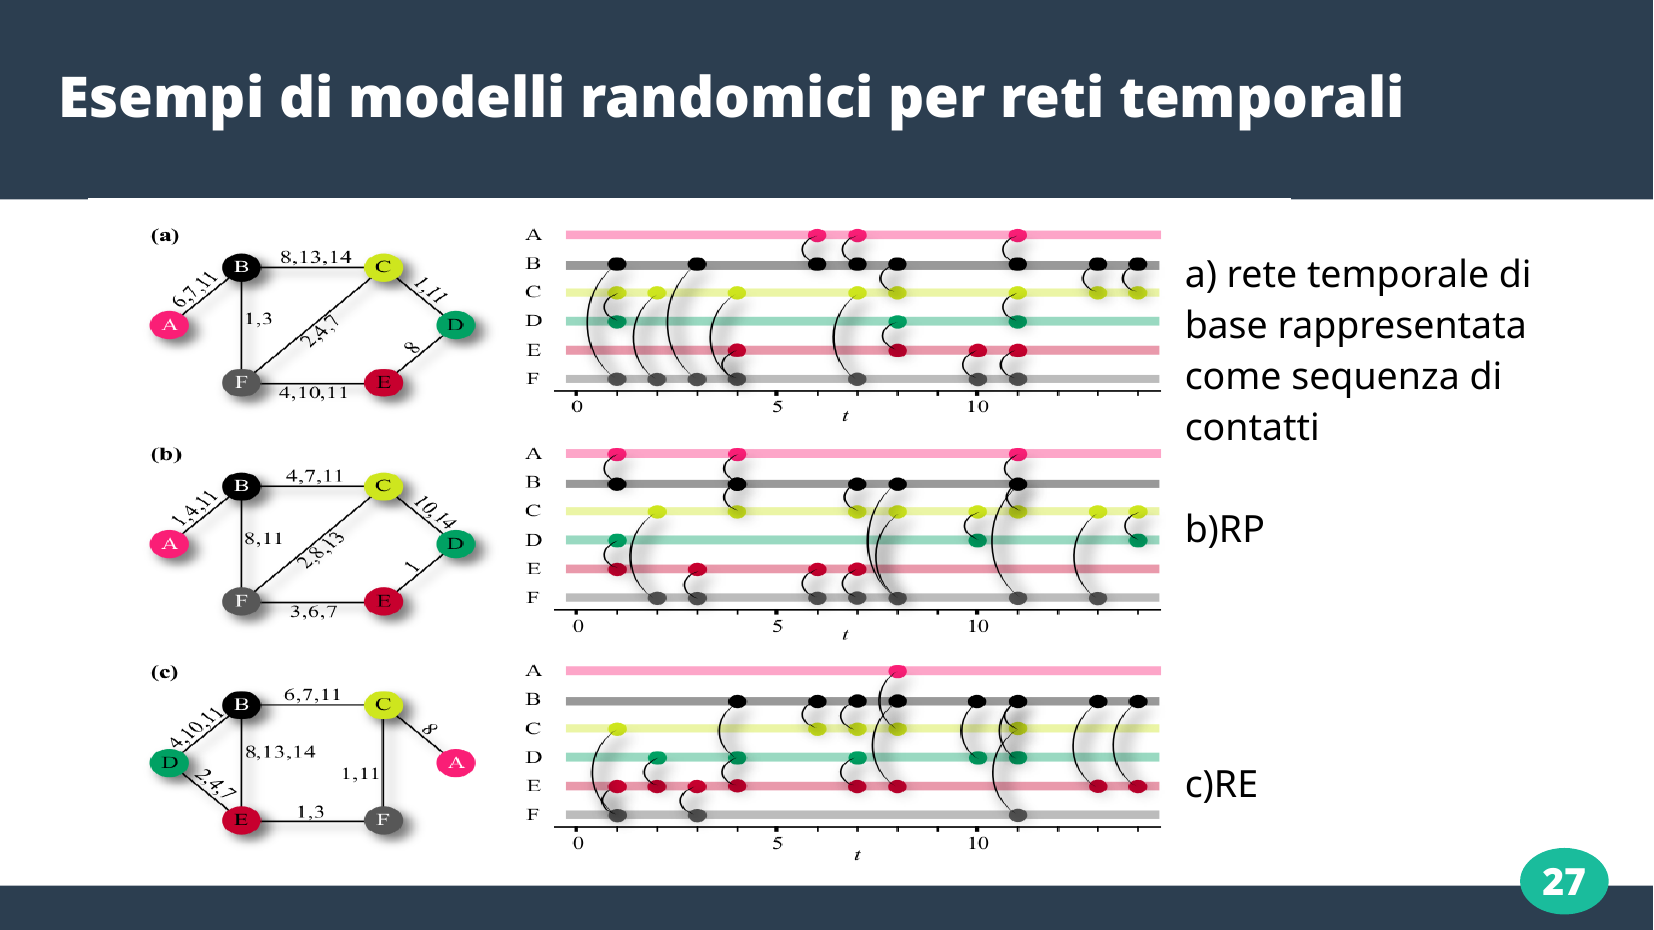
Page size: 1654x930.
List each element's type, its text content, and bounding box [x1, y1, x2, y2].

title Esempi di modelli randomici per reti temporali [58, 36, 1594, 155]
text_box a) rete temporale di base rappresentata come sequenza di contatti b)RP c)RE [1170, 240, 1606, 734]
picture [88, 198, 1291, 883]
